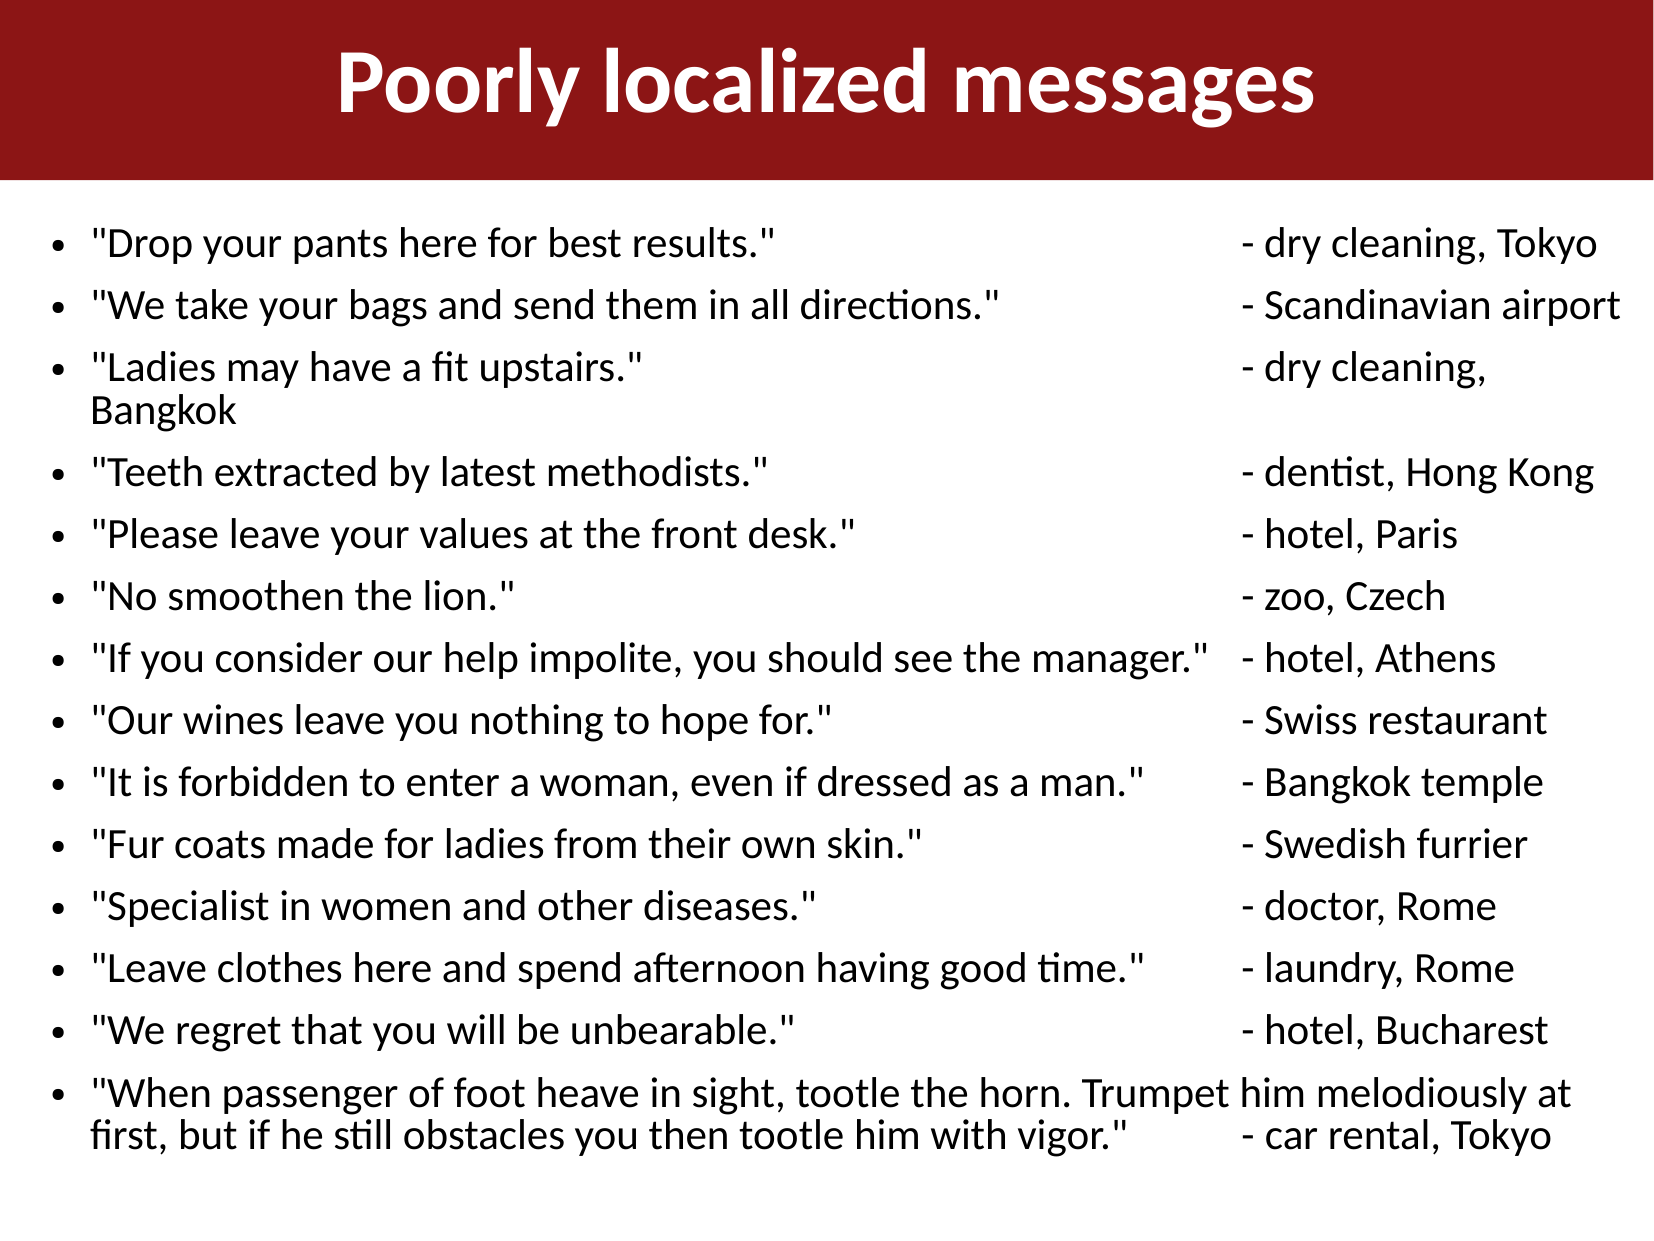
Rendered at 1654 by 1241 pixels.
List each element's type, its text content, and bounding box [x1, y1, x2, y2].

list "Drop your pants here for best results." - dry cleaning, Tokyo "We take your bags and send them in all directions." - Scandinavian airport "Ladies may have a fit upstairs." - dry cleaning, Bangkok "Teeth extracted by latest methodists." - dentist, Hong Kong "Please leave your values at the front desk." - hotel, Paris "No smoothen the lion." - zoo, Czech "If you consider our help impolite, you should see the manager." - hotel, Athens "Our wines leave you nothing to hope for." - Swiss restaurant "It is forbidden to enter a woman, even if dressed as a man." - Bangkok temple "Fur coats made for ladies from their own skin." - Swedish furrier "Specialist in women and other diseases." - doctor, Rome "Leave clothes here and spend afternoon having good time." - laundry, Rome "We regret that you will be unbearable." - hotel, Bucharest "When passenger of foot heave in sight, tootle the horn. Trumpet him melodiously at first, but if he still obstacles you then tootle him with vigor." - car rental, Tokyo [37, 225, 1636, 1186]
title Poorly localized messages [0, 0, 1654, 181]
